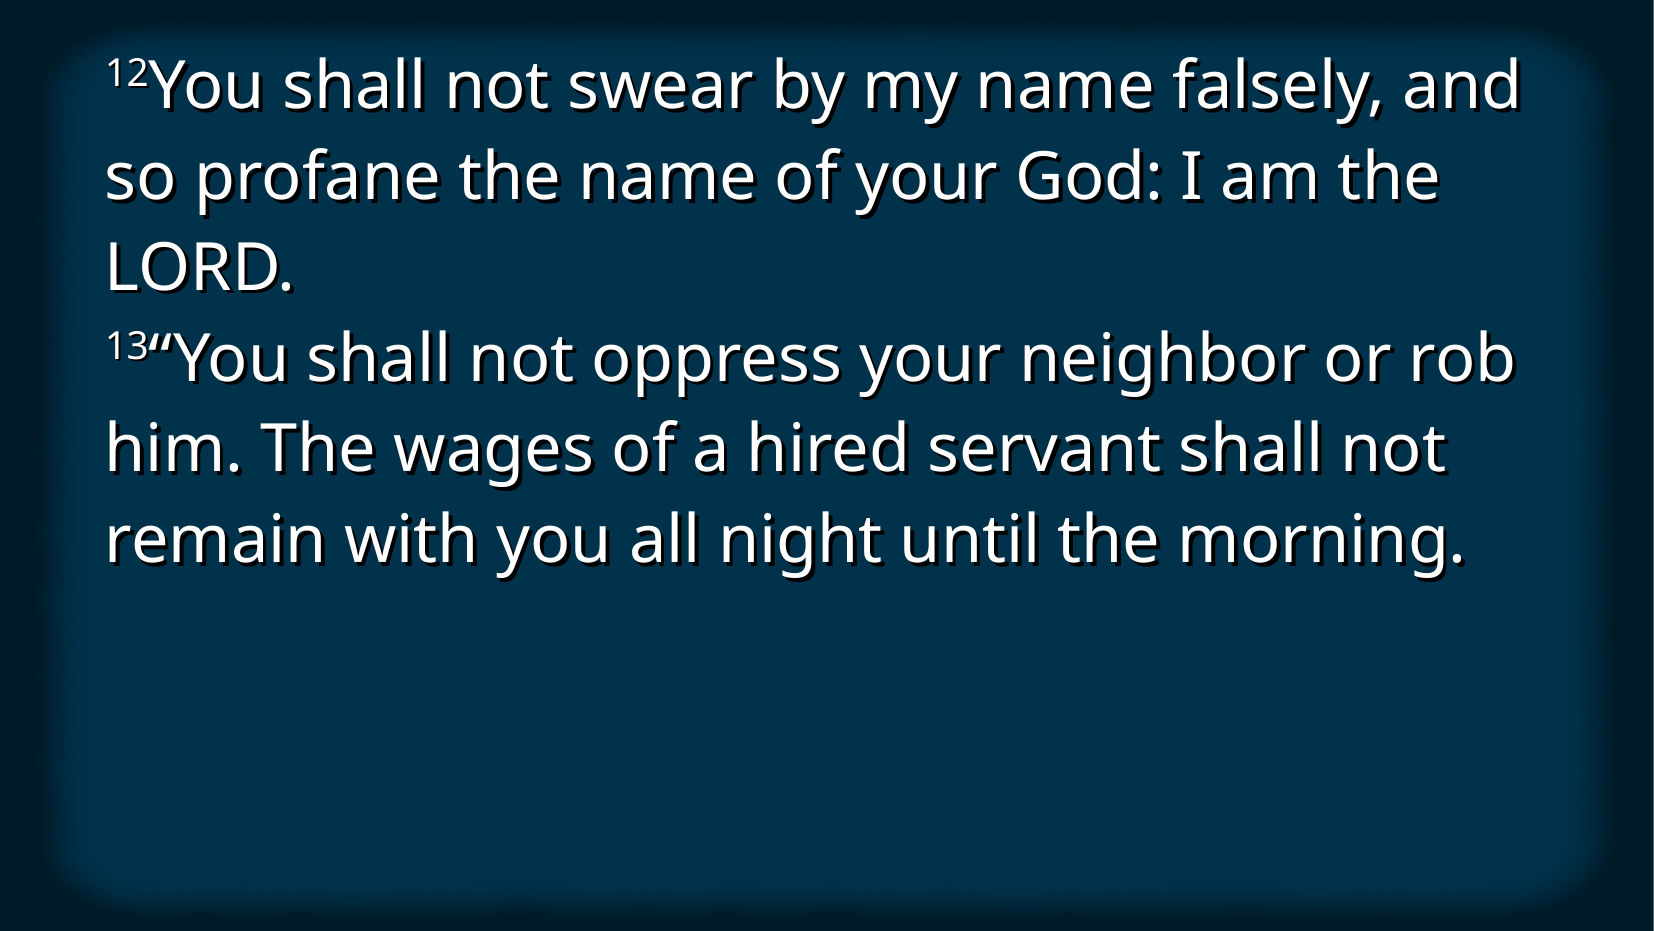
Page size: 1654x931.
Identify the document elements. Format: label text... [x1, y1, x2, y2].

picture [0, 0, 1654, 931]
text_box 12You shall not swear by my name falsely, and so profane the name of your God: I am the LORD. 13“You shall not oppress your neighbor or rob him. The wages of a hired servant shall not remain with you all night until the morning. [90, 30, 1576, 489]
